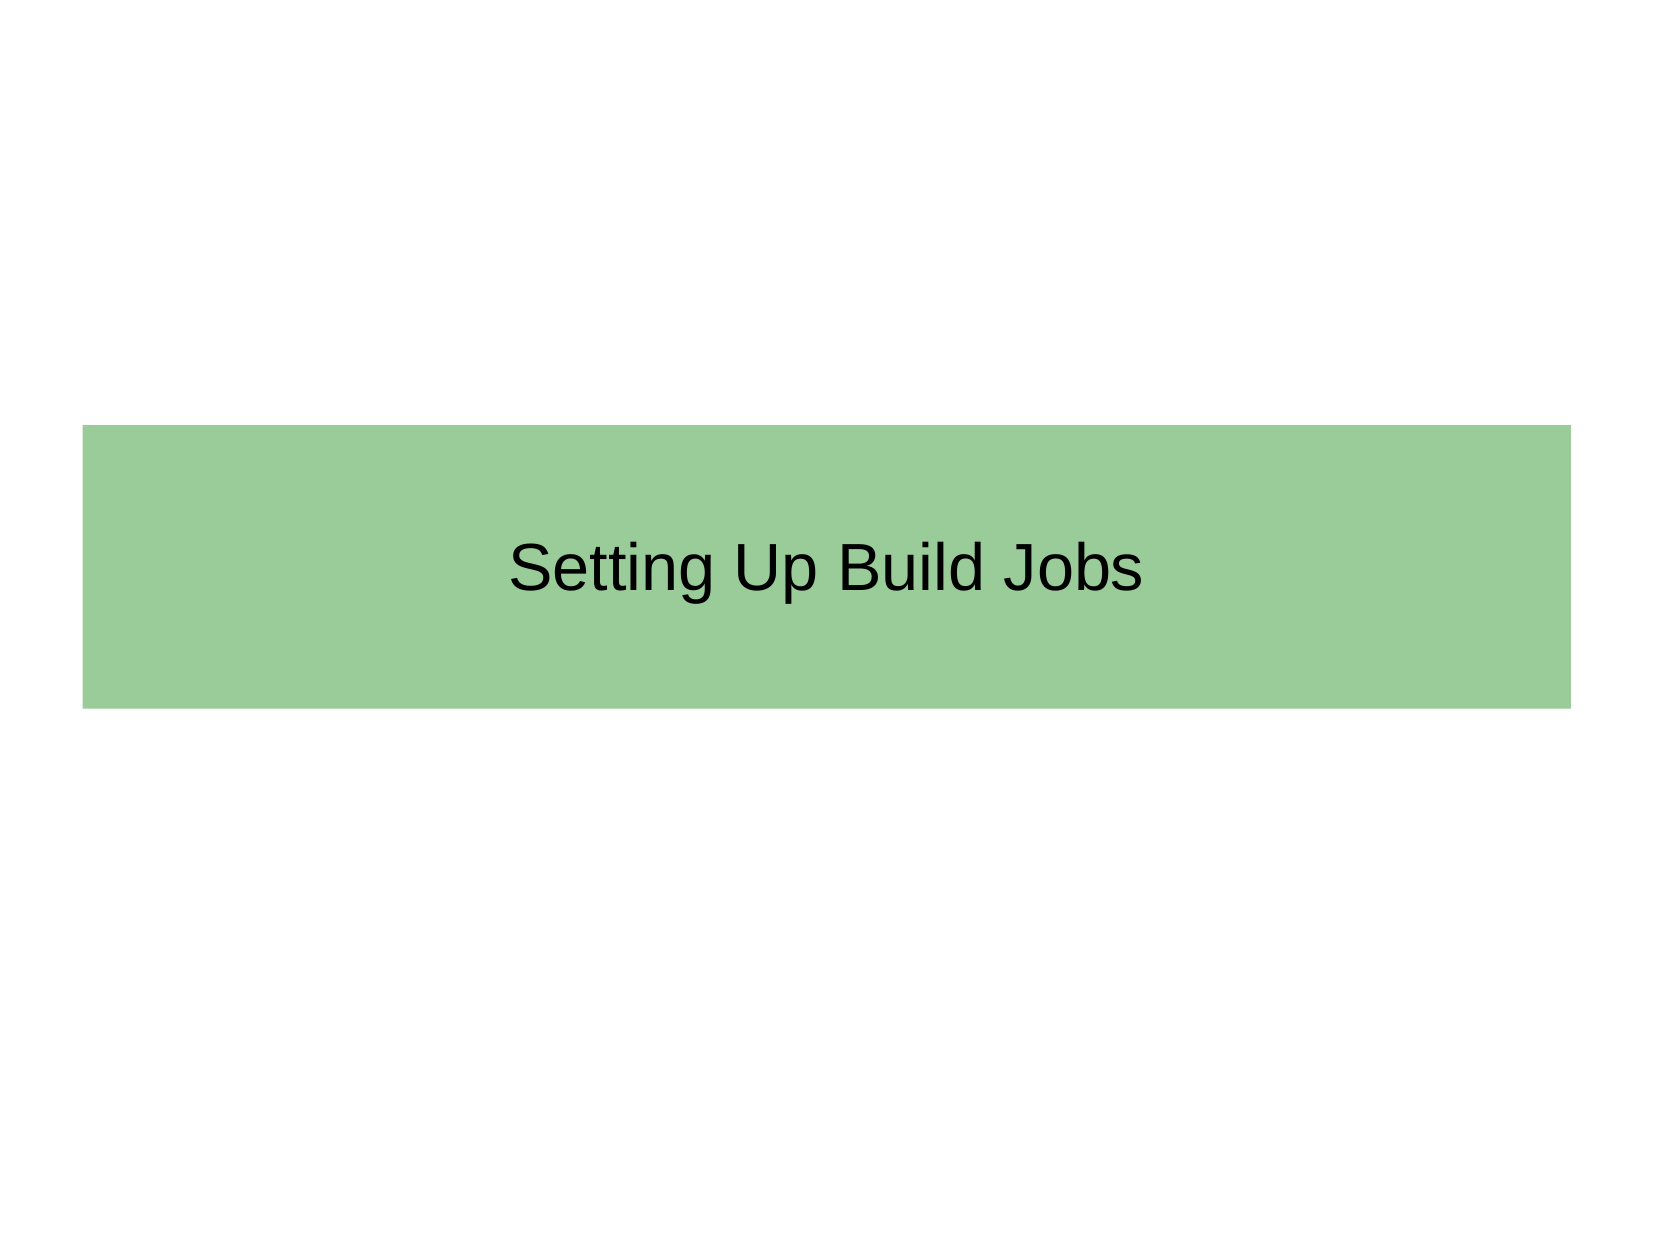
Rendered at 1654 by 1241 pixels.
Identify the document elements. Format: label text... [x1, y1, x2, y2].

subtitle Setting Up Build Jobs [82, 425, 1571, 709]
